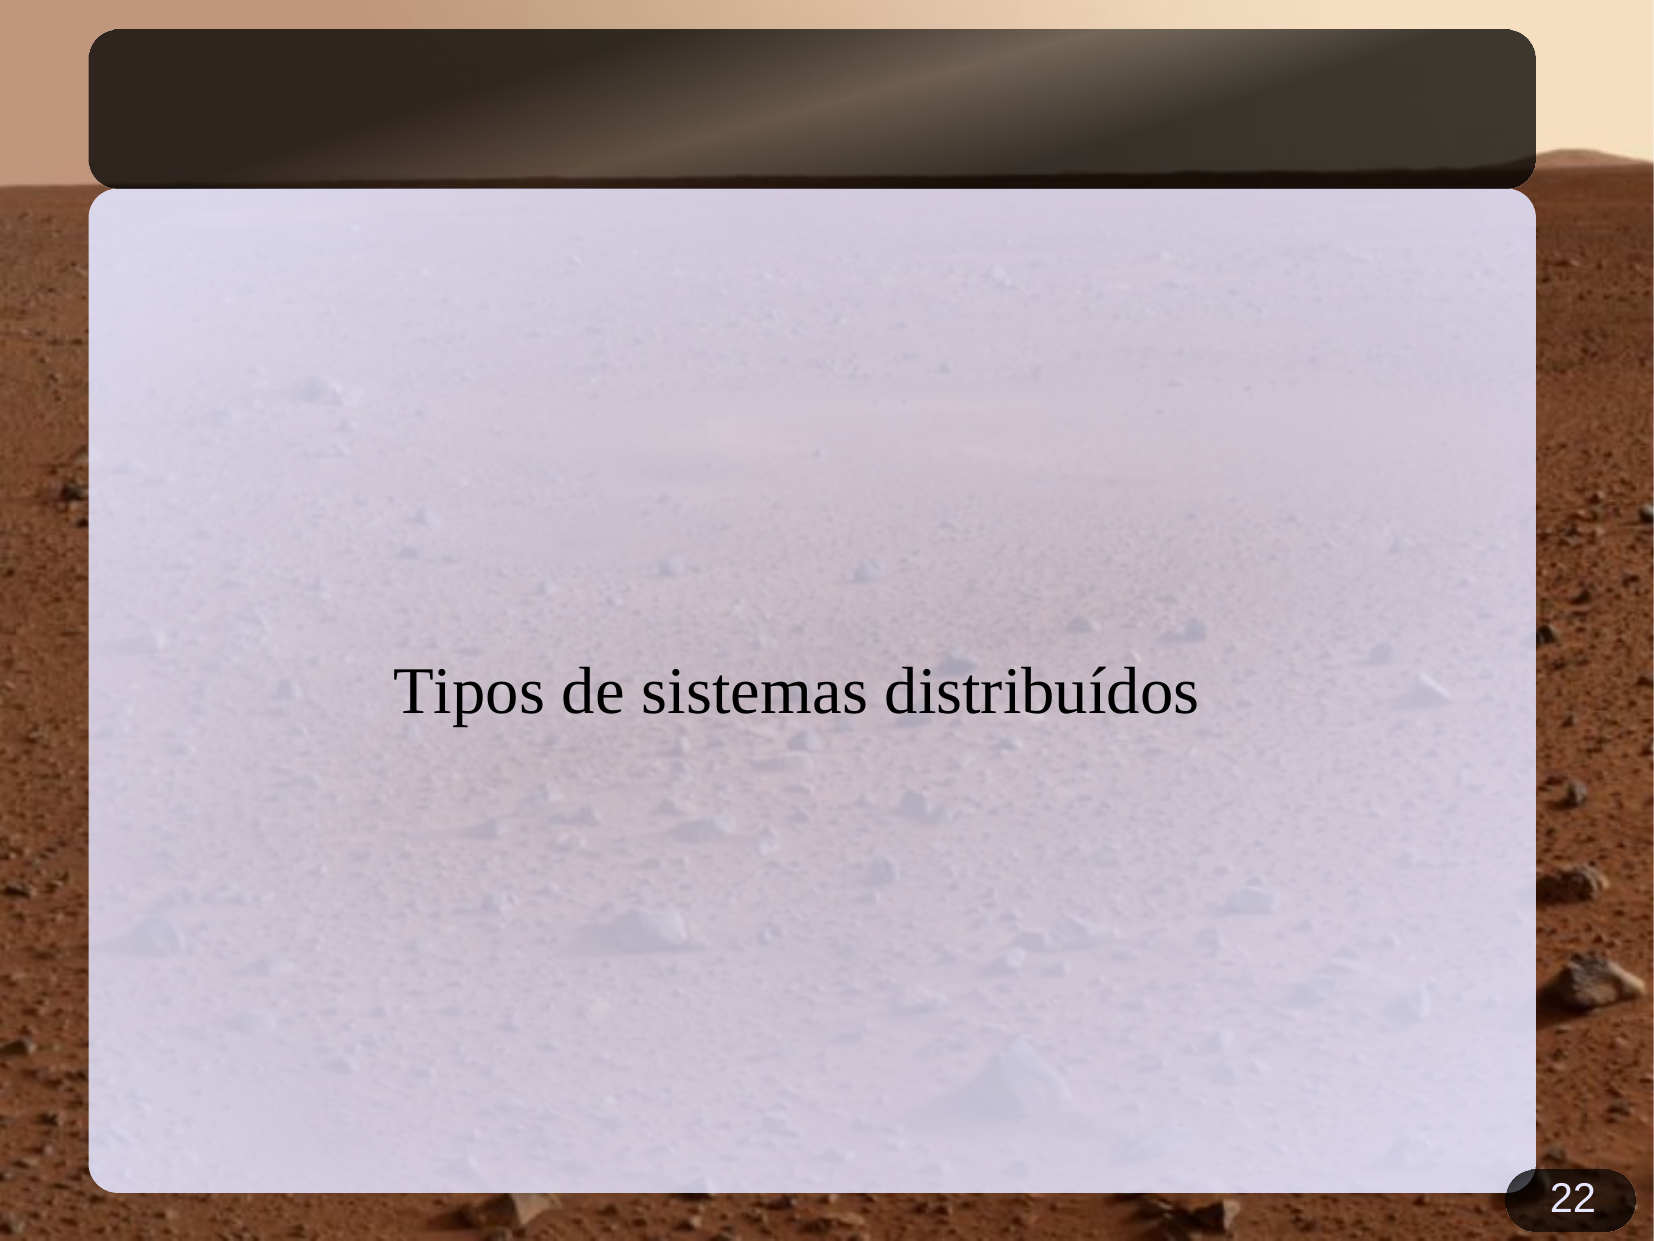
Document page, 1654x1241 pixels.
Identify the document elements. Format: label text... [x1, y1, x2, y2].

subtitle Tipos de sistemas distribuídos [118, 218, 1477, 1164]
picture [0, 0, 1654, 1241]
